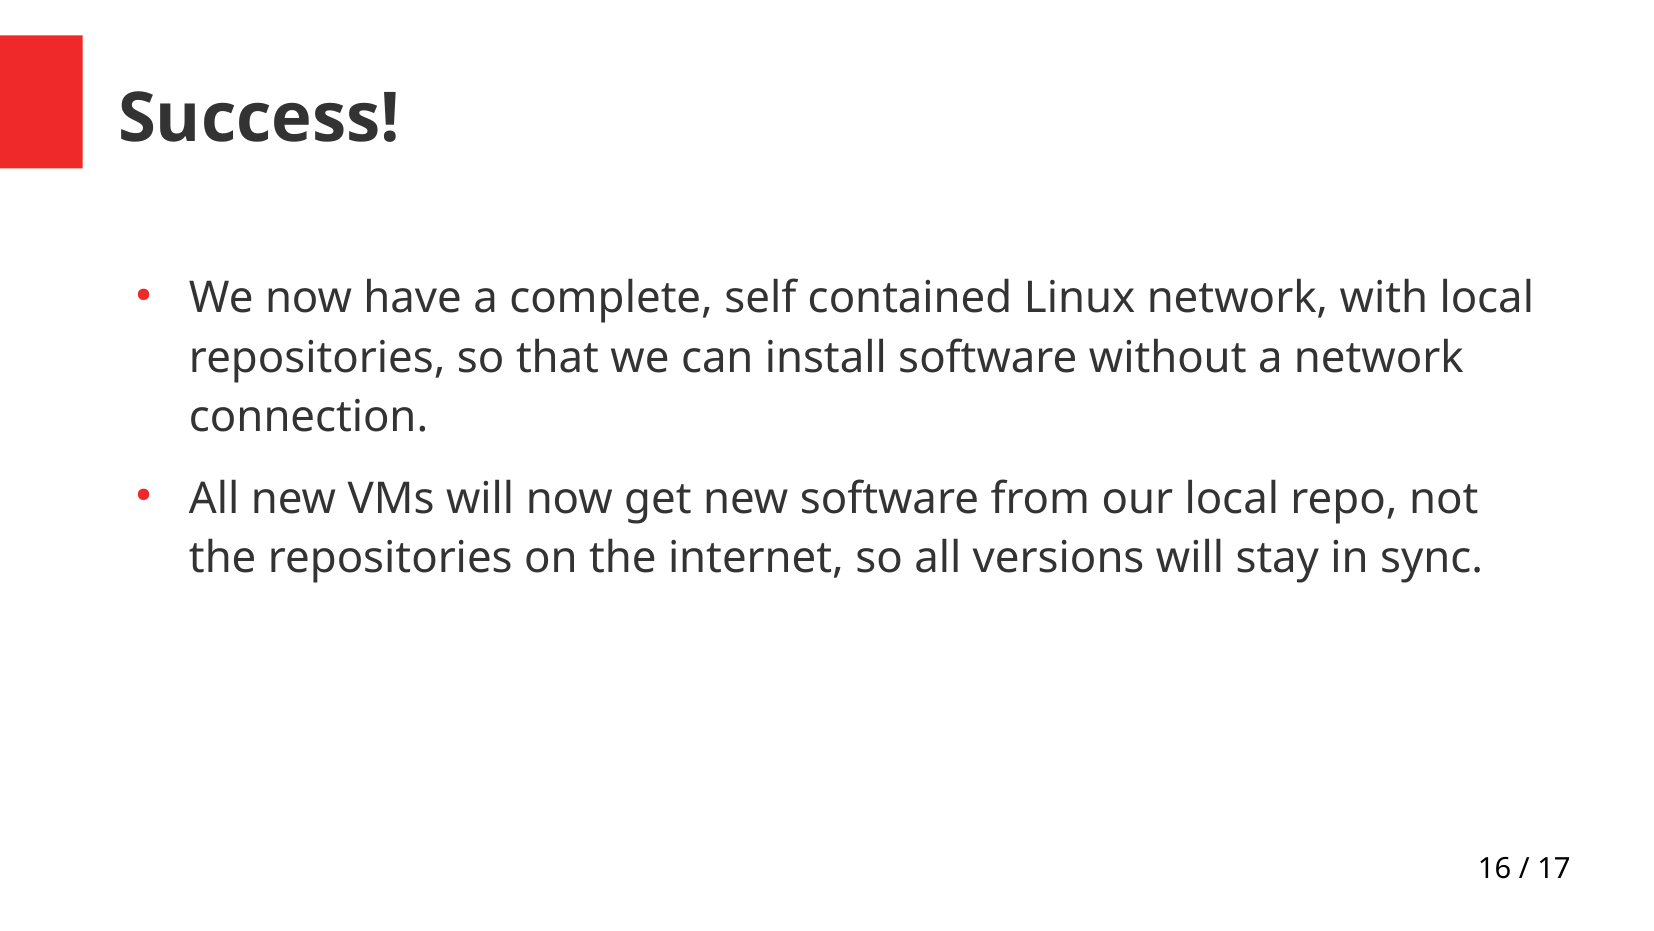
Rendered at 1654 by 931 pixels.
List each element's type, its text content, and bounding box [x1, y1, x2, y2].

list We now have a complete, self contained Linux network, with local repositories, so that we can install software without a network connection. All new VMs will now get new software from our local repo, not the repositories on the internet, so all versions will stay in sync. [118, 265, 1536, 806]
title Success! [118, 37, 1571, 193]
